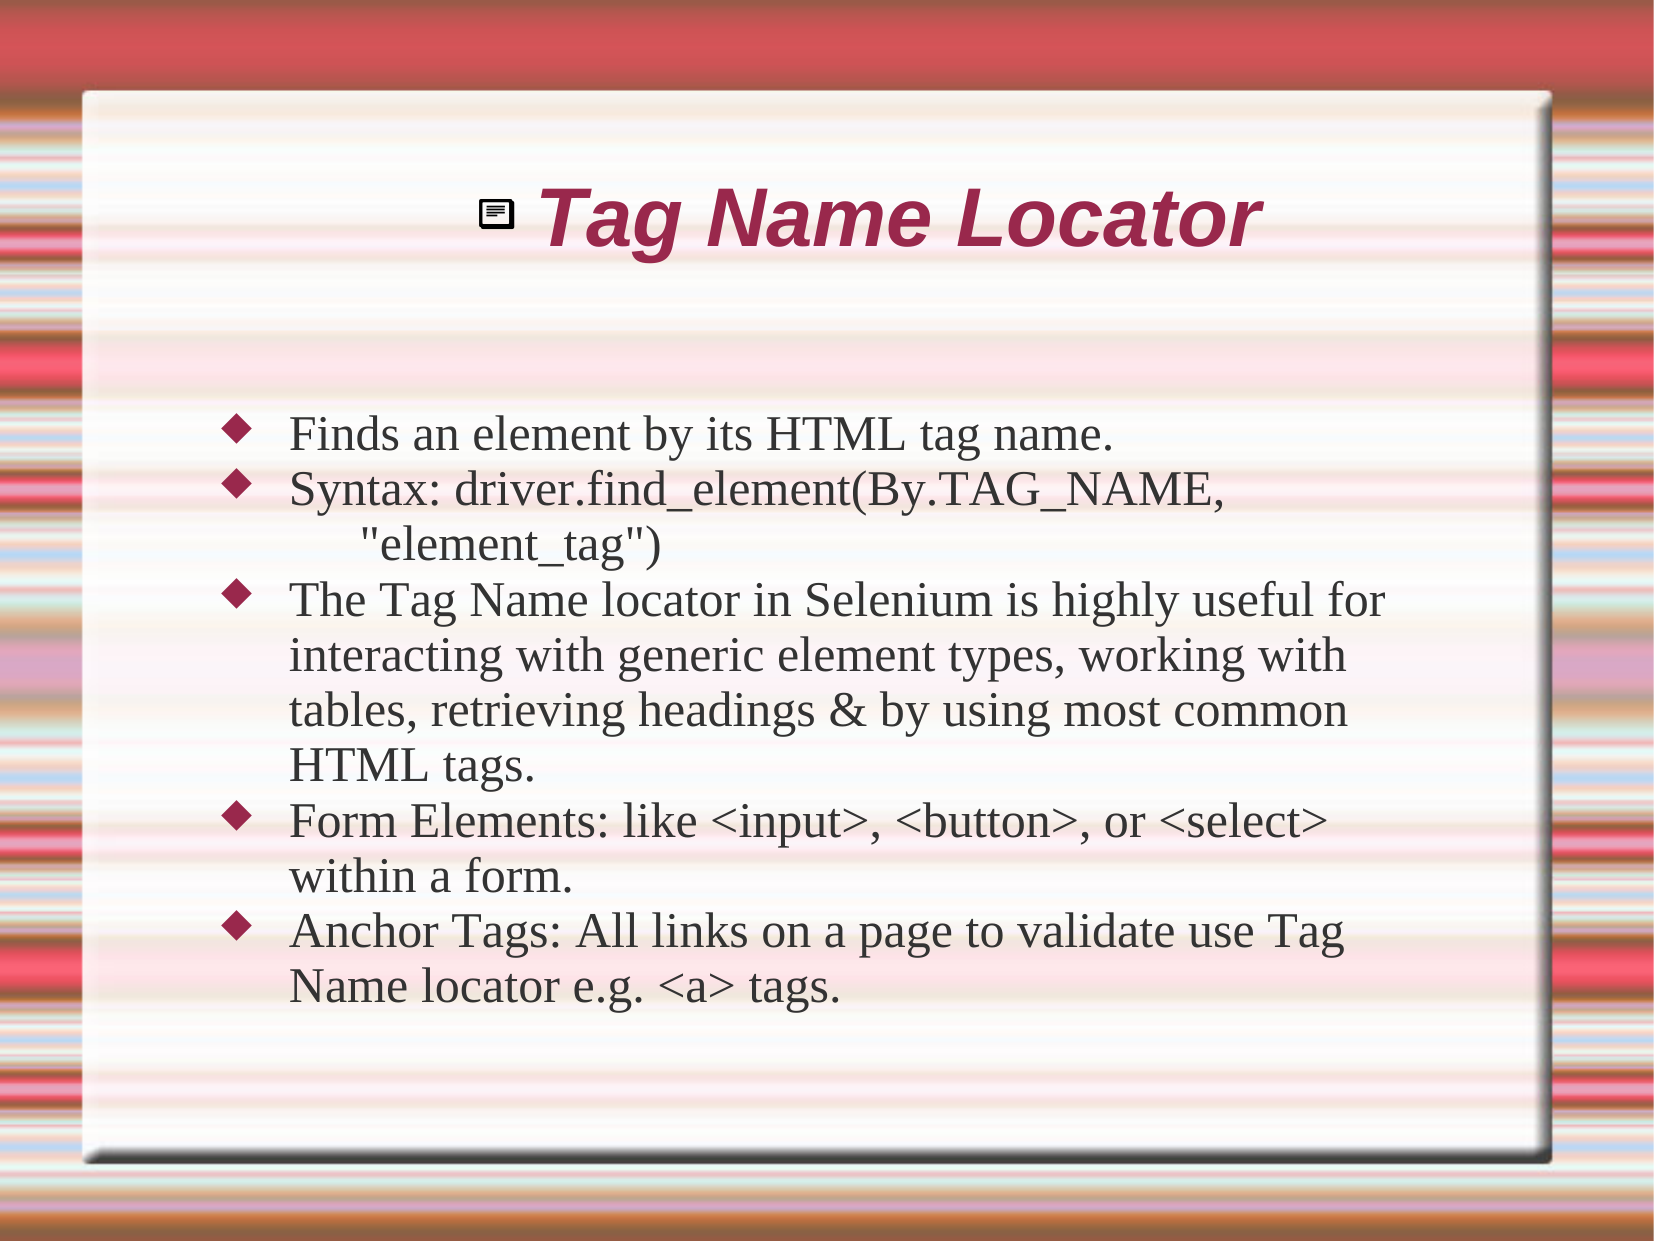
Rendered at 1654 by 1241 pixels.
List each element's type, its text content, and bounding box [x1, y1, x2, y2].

list Finds an element by its HTML tag name. Syntax: driver.find_element(By.TAG_NAME, "element_tag") The Tag Name locator in Selenium is highly useful for interacting with generic element types, working with tables, retrieving headings & by using most common HTML tags. Form Elements: like <input>, <button>, or <select> within a form. Anchor Tags: All links on a page to validate use Tag Name locator e.g. <a> tags. [135, 350, 1517, 1132]
title Tag Name Locator [121, 114, 1534, 322]
picture [0, 0, 1654, 1241]
